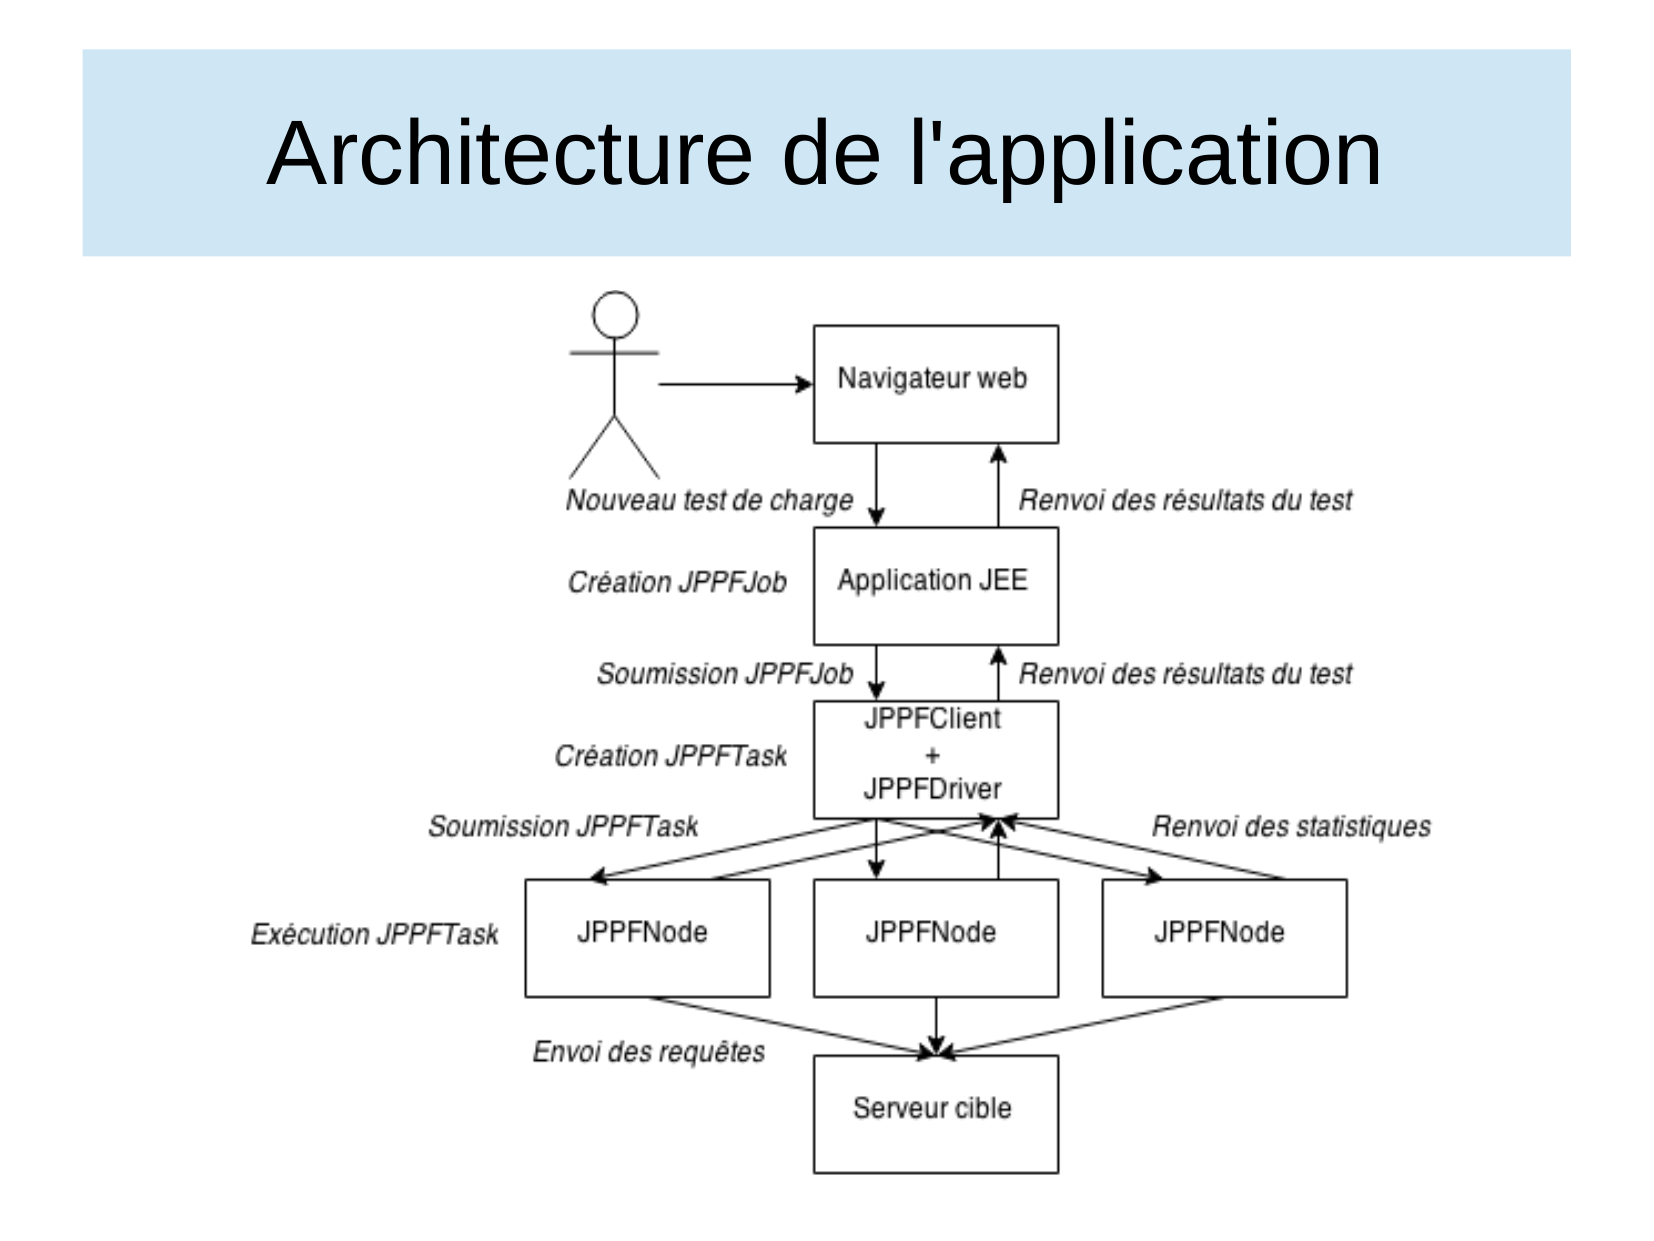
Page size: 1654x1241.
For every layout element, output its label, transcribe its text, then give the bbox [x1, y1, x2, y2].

picture [59, 290, 1595, 1182]
title Architecture de l'application [82, 49, 1571, 257]
